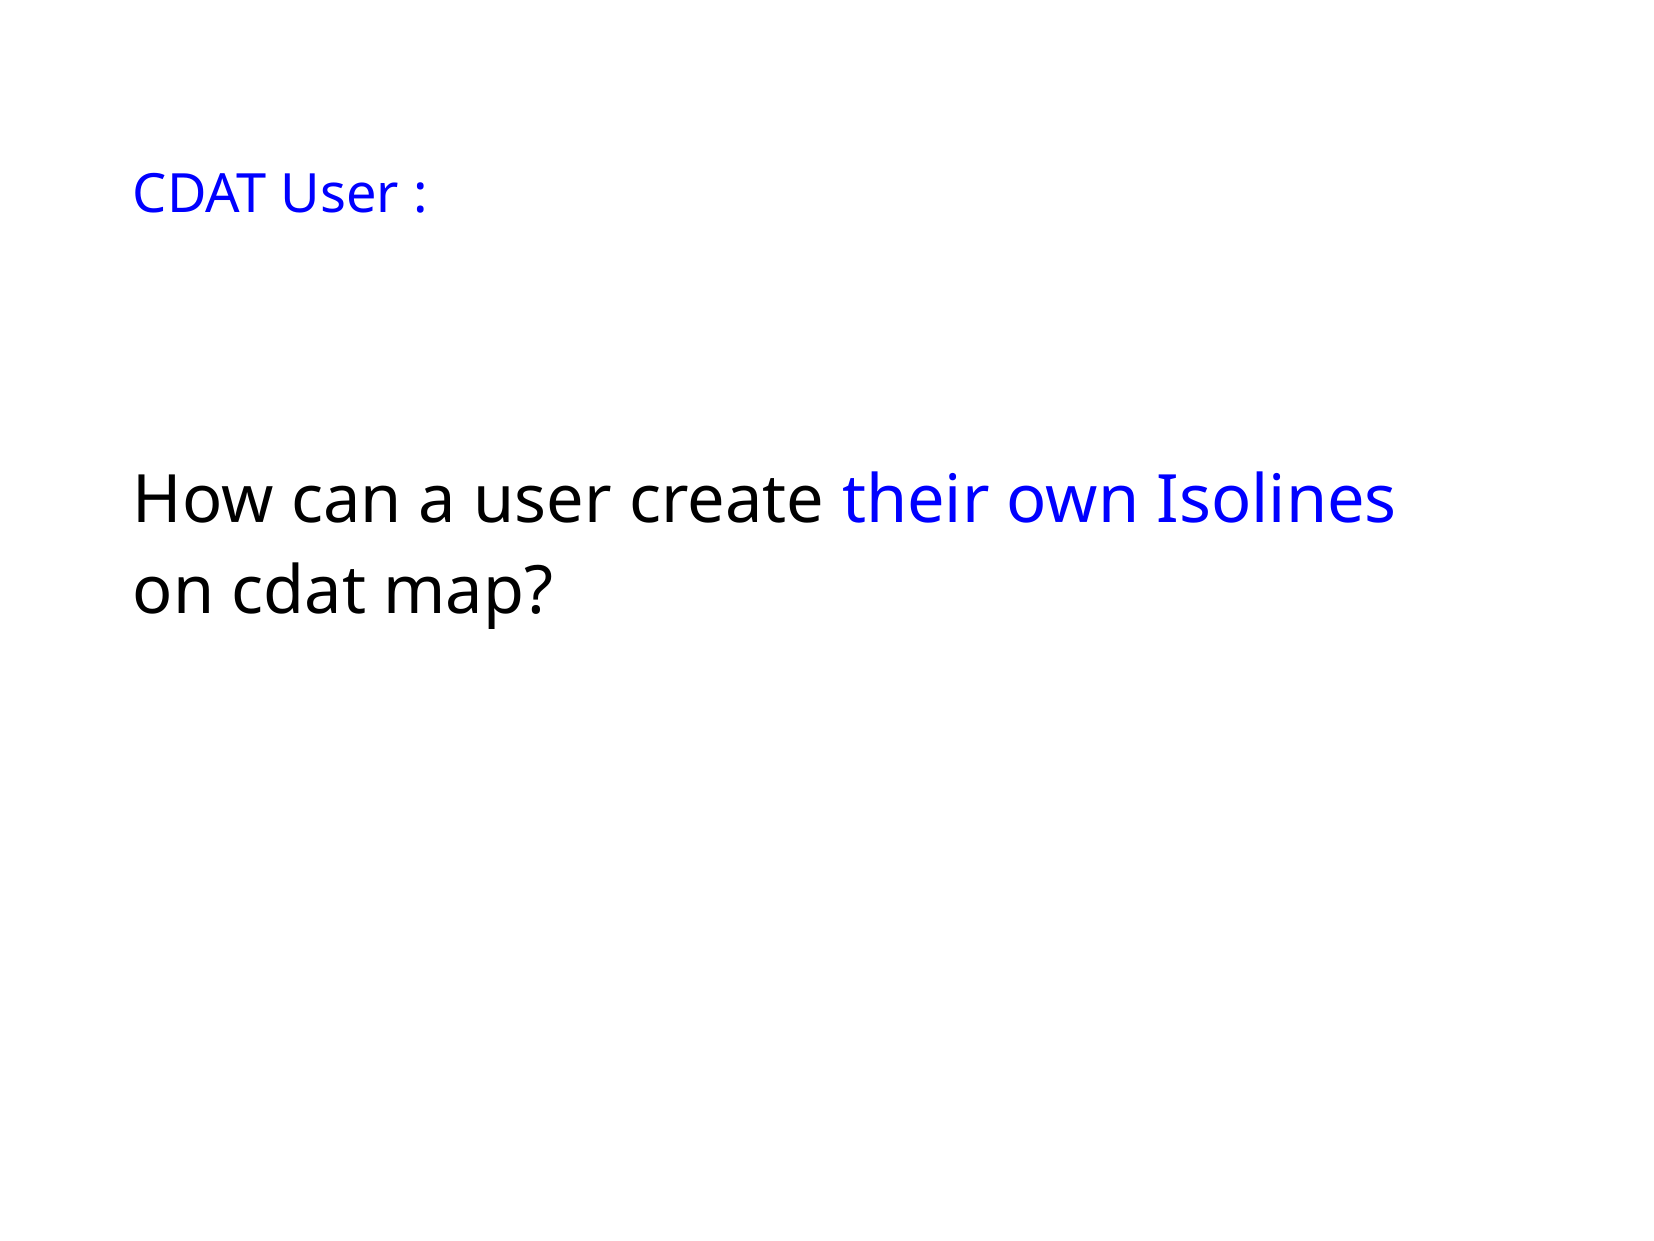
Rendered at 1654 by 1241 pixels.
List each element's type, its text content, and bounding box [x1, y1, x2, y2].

text_box CDAT User : How can a user create their own Isolines on cdat map? [118, 147, 1477, 1093]
